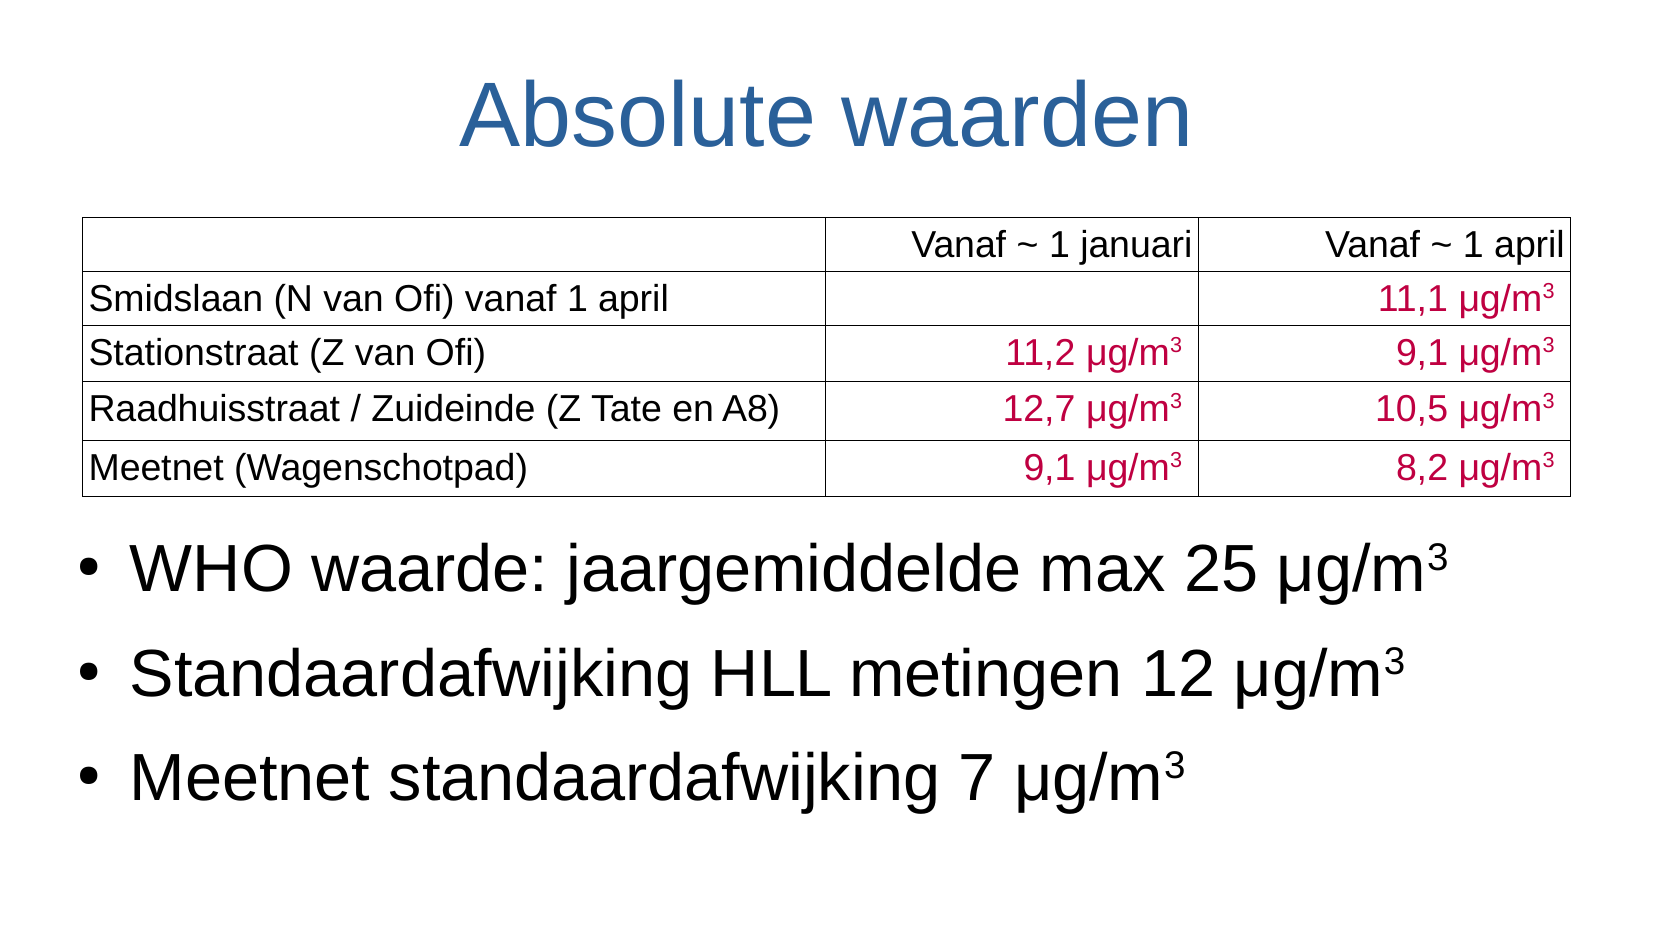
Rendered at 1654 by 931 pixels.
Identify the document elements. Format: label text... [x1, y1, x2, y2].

table_cell Raadhuisstraat / Zuideinde (Z Tate en A8) [83, 382, 825, 440]
table_cell 10,5 μg/m3 [1199, 382, 1570, 440]
table_cell 9,1 μg/m3 [1199, 326, 1570, 381]
table_header Vanaf ~ 1 januari [826, 218, 1198, 271]
table_cell 9,1 μg/m3 [826, 441, 1198, 496]
title Absolute waarden [82, 37, 1571, 193]
table_cell Smidslaan (N van Ofi) vanaf 1 april [83, 272, 825, 325]
table_cell 12,7 μg/m3 [826, 382, 1198, 440]
table_header Vanaf ~ 1 april [1199, 218, 1570, 271]
table_cell Meetnet (Wagenschotpad) [83, 441, 825, 496]
table_cell [826, 272, 1198, 325]
table_header [83, 218, 825, 271]
table_cell 8,2 μg/m3 [1199, 441, 1570, 496]
table_cell Stationstraat (Z van Ofi) [83, 326, 825, 381]
list WHO waarde: jaargemiddelde max 25 μg/m3 Standaardafwijking HLL metingen 12 μg/m3 Meetnet standaardafwijking 7 μg/m3 [59, 531, 1571, 857]
table_cell 11,2 μg/m3 [826, 326, 1198, 381]
table_cell 11,1 μg/m3 [1199, 272, 1570, 325]
